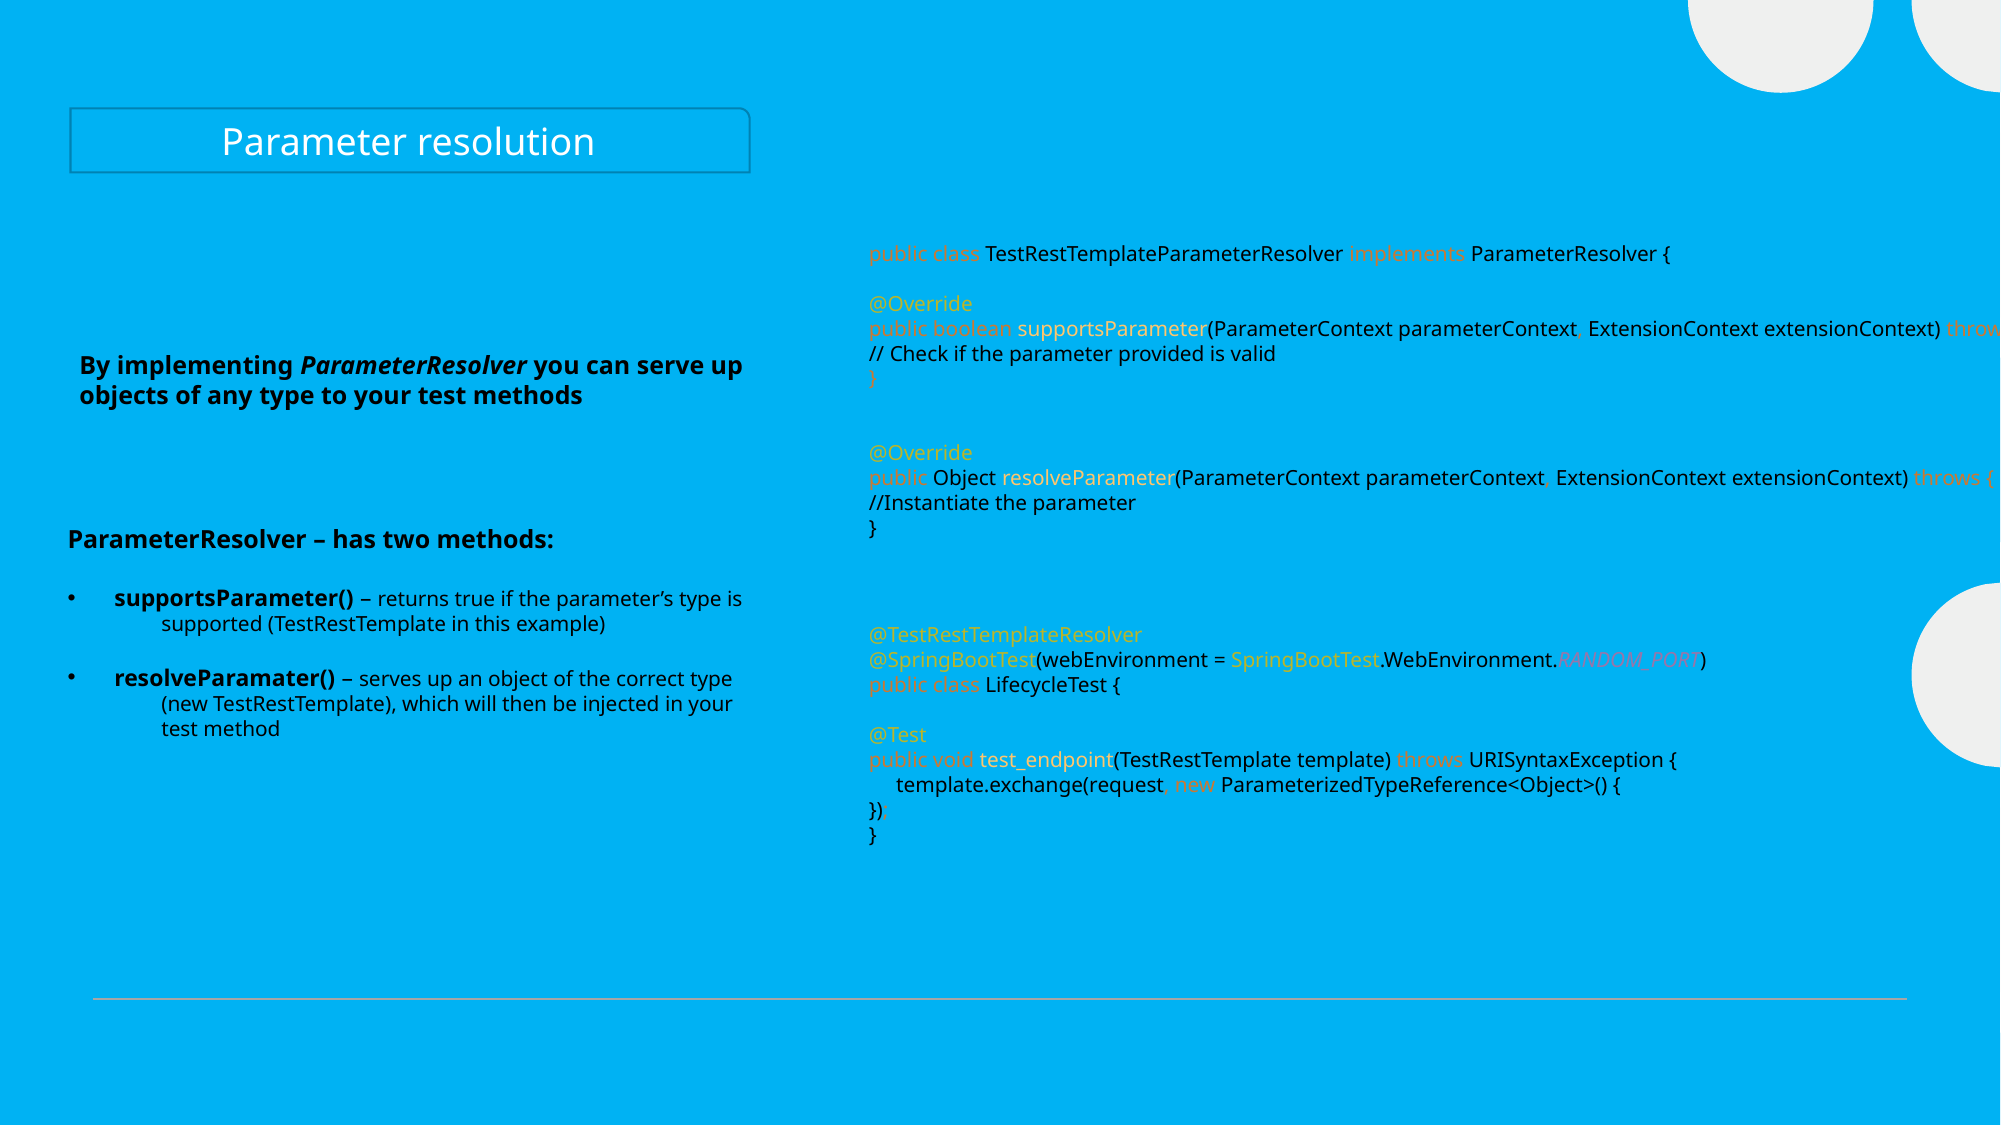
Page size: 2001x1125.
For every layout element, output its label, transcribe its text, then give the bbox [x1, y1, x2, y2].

text_box [0, 0, 2000, 1125]
text_box @TestRestTemplateResolver @SpringBootTest(webEnvironment = SpringBootTest.WebEnvironment.RANDOM_PORT) public class LifecycleTest { @Test public void test_endpoint(TestRestTemplate template) throws URISyntaxException { template.exchange(request, new ParameterizedTypeReference<Object>() { }); } [853, 614, 2000, 857]
text_box ParameterResolver – has two methods: supportsParameter() – returns true if the parameter’s type is supported (TestRestTemplate in this example) resolveParamater() – serves up an object of the correct type (new TestRestTemplate), which will then be injected in your test method [52, 516, 759, 804]
text_box Parameter resolution [70, 108, 750, 173]
text_box By implementing ParameterResolver you can serve up objects of any type to your test methods [64, 341, 789, 418]
text_box public class TestRestTemplateParameterResolver implements ParameterResolver { @Override public boolean supportsParameter(ParameterContext parameterContext, ExtensionContext extensionContext) throws { // Check if the parameter provided is valid } @Override public Object resolveParameter(ParameterContext parameterContext, ExtensionContext extensionContext) throws { //Instantiate the parameter } [853, 232, 2000, 551]
